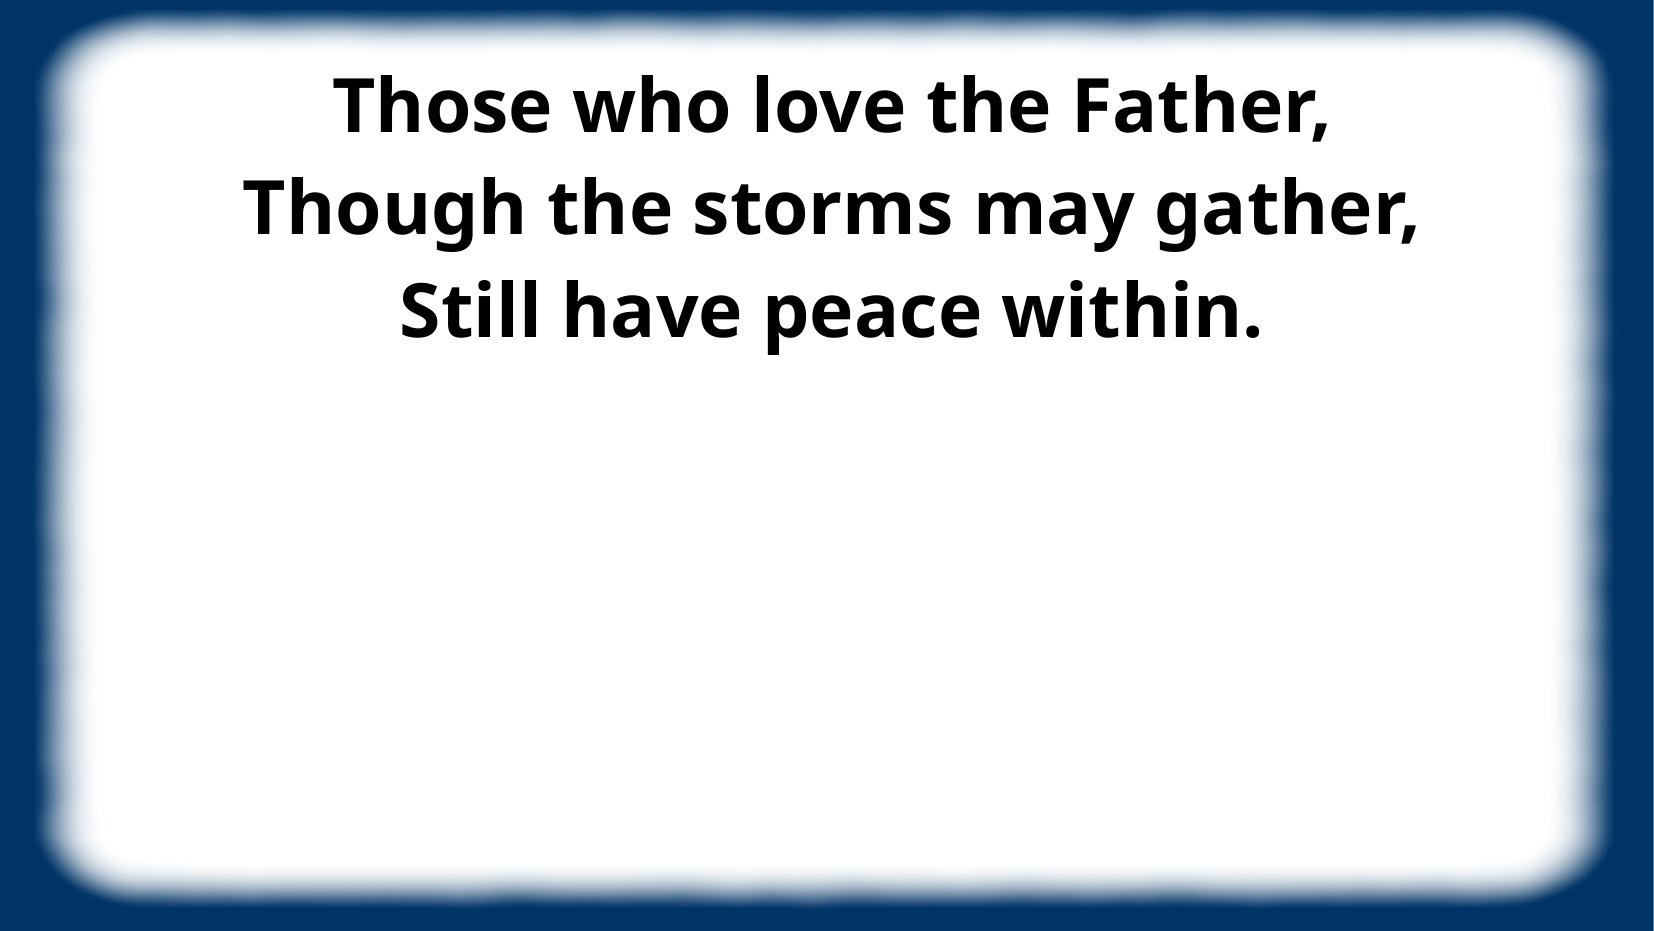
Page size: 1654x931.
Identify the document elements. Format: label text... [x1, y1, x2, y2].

picture [0, 0, 1654, 931]
text_box Those who love the Father, Though the storms may gather, Still have peace within. [90, 45, 1576, 361]
